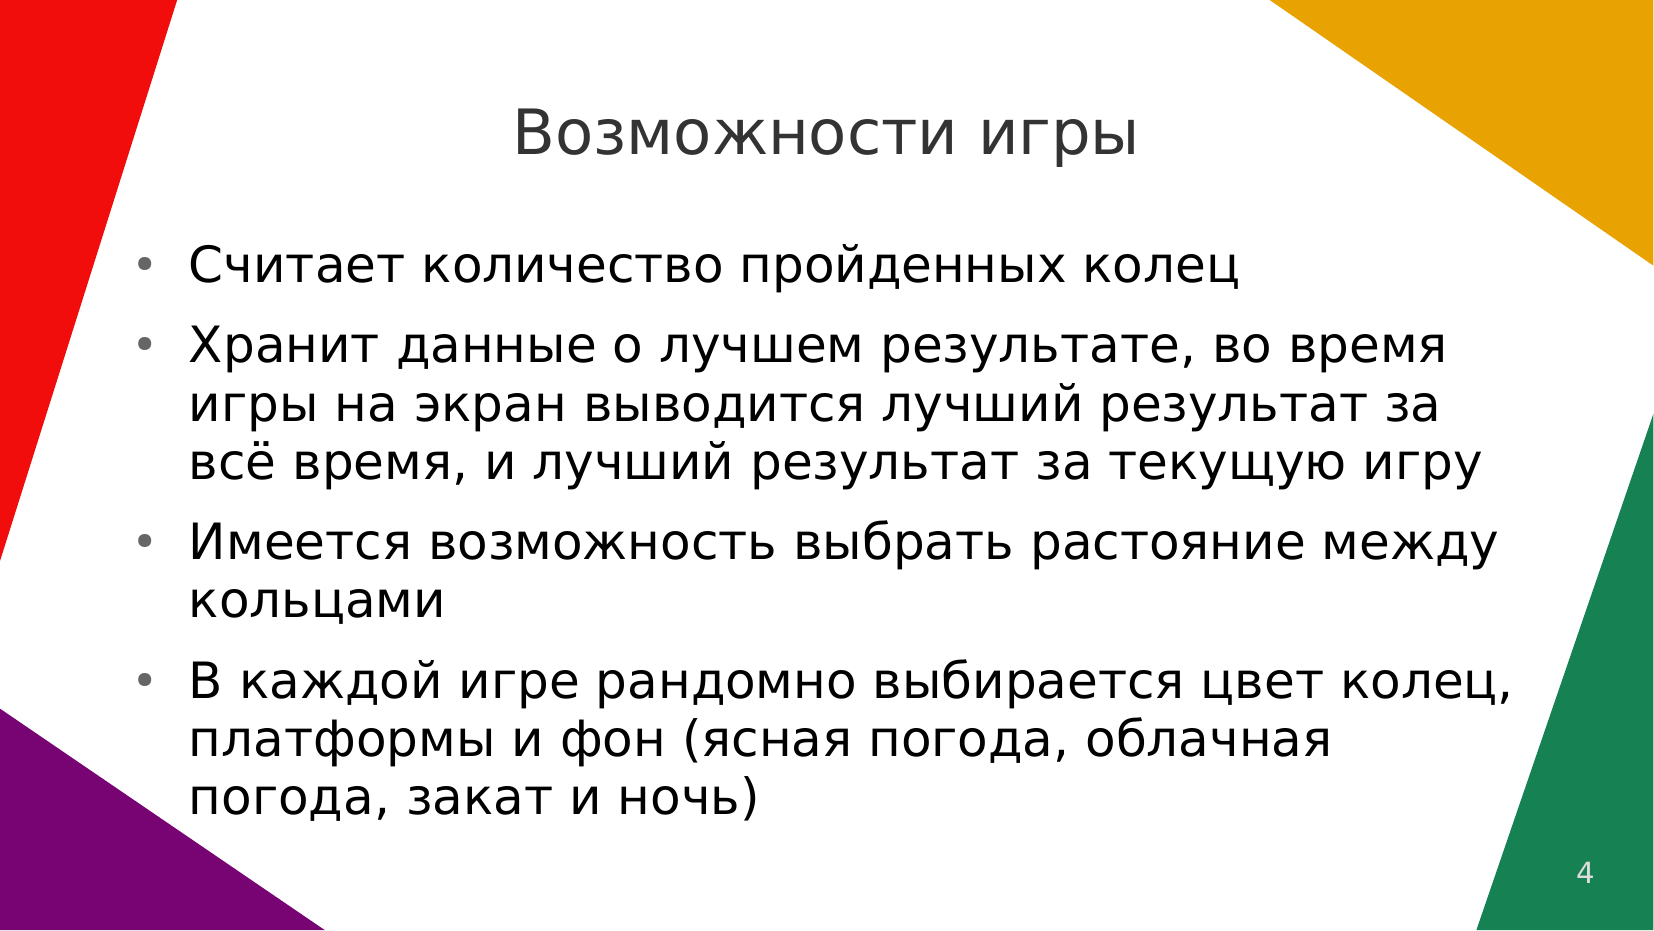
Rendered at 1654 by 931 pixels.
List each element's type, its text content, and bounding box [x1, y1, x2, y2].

list Считает количество пройденных колец Хранит данные о лучшем результате, во время игры на экран выводится лучший результат за всё время, и лучший результат за текущую игру Имеется возможность выбрать растояние между кольцами В каждой игре рандомно выбирается цвет колец, платформы и фон (ясная погода, облачная погода, закат и ночь) [118, 236, 1536, 827]
title Возможности игры [118, 59, 1536, 207]
